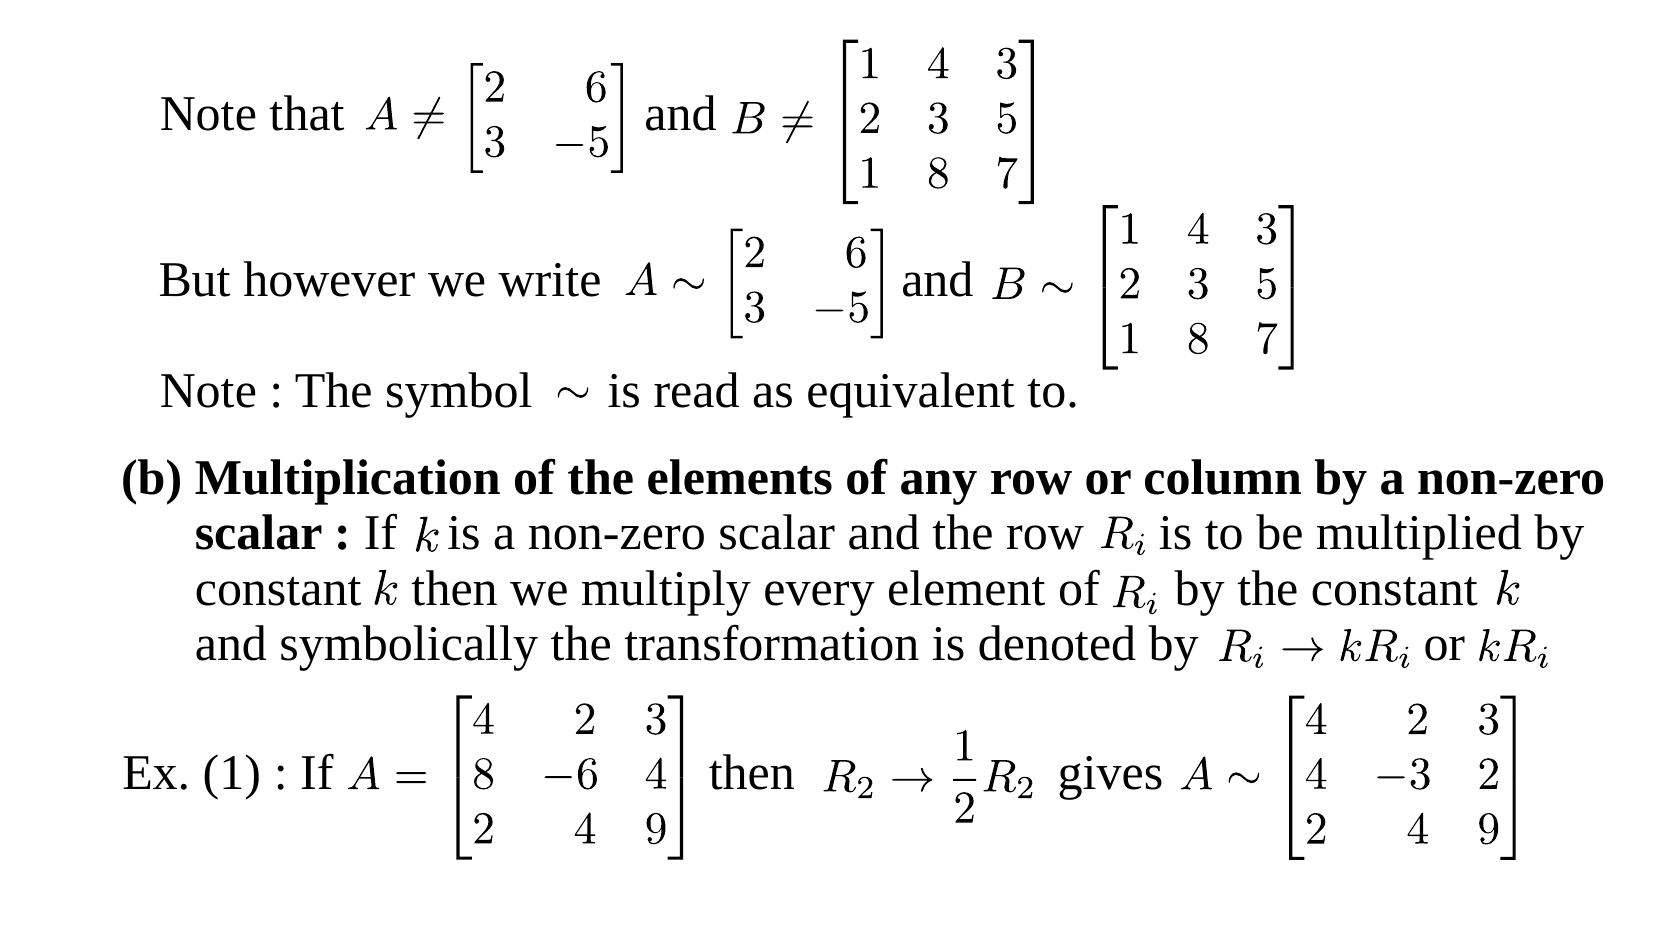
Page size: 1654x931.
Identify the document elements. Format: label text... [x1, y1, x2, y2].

text_box [1112, 575, 1157, 615]
text_box [1100, 516, 1145, 556]
text_box [557, 387, 589, 402]
text_box [991, 205, 1294, 370]
text_box [731, 39, 1034, 205]
text_box [415, 516, 439, 552]
text_box [348, 695, 684, 860]
text_box [1478, 629, 1548, 669]
text_box [374, 569, 398, 606]
text_box [1180, 695, 1516, 860]
text_box [365, 63, 623, 173]
text_box [1496, 569, 1520, 606]
text_box [625, 228, 883, 339]
text_box [1218, 629, 1410, 669]
text_box [823, 729, 1033, 823]
subtitle Note that and But however we write and Note : The symbol is read as equivalent to. (b) Multiplication of the elements of any row or column by a non-zero scalar : If is a non-zero scalar and the row is to be multiplied by constant then we multiply every element of by the constant and symbolically the transformation is denoted by or Ex. (1) : If then gives [47, 35, 1607, 898]
